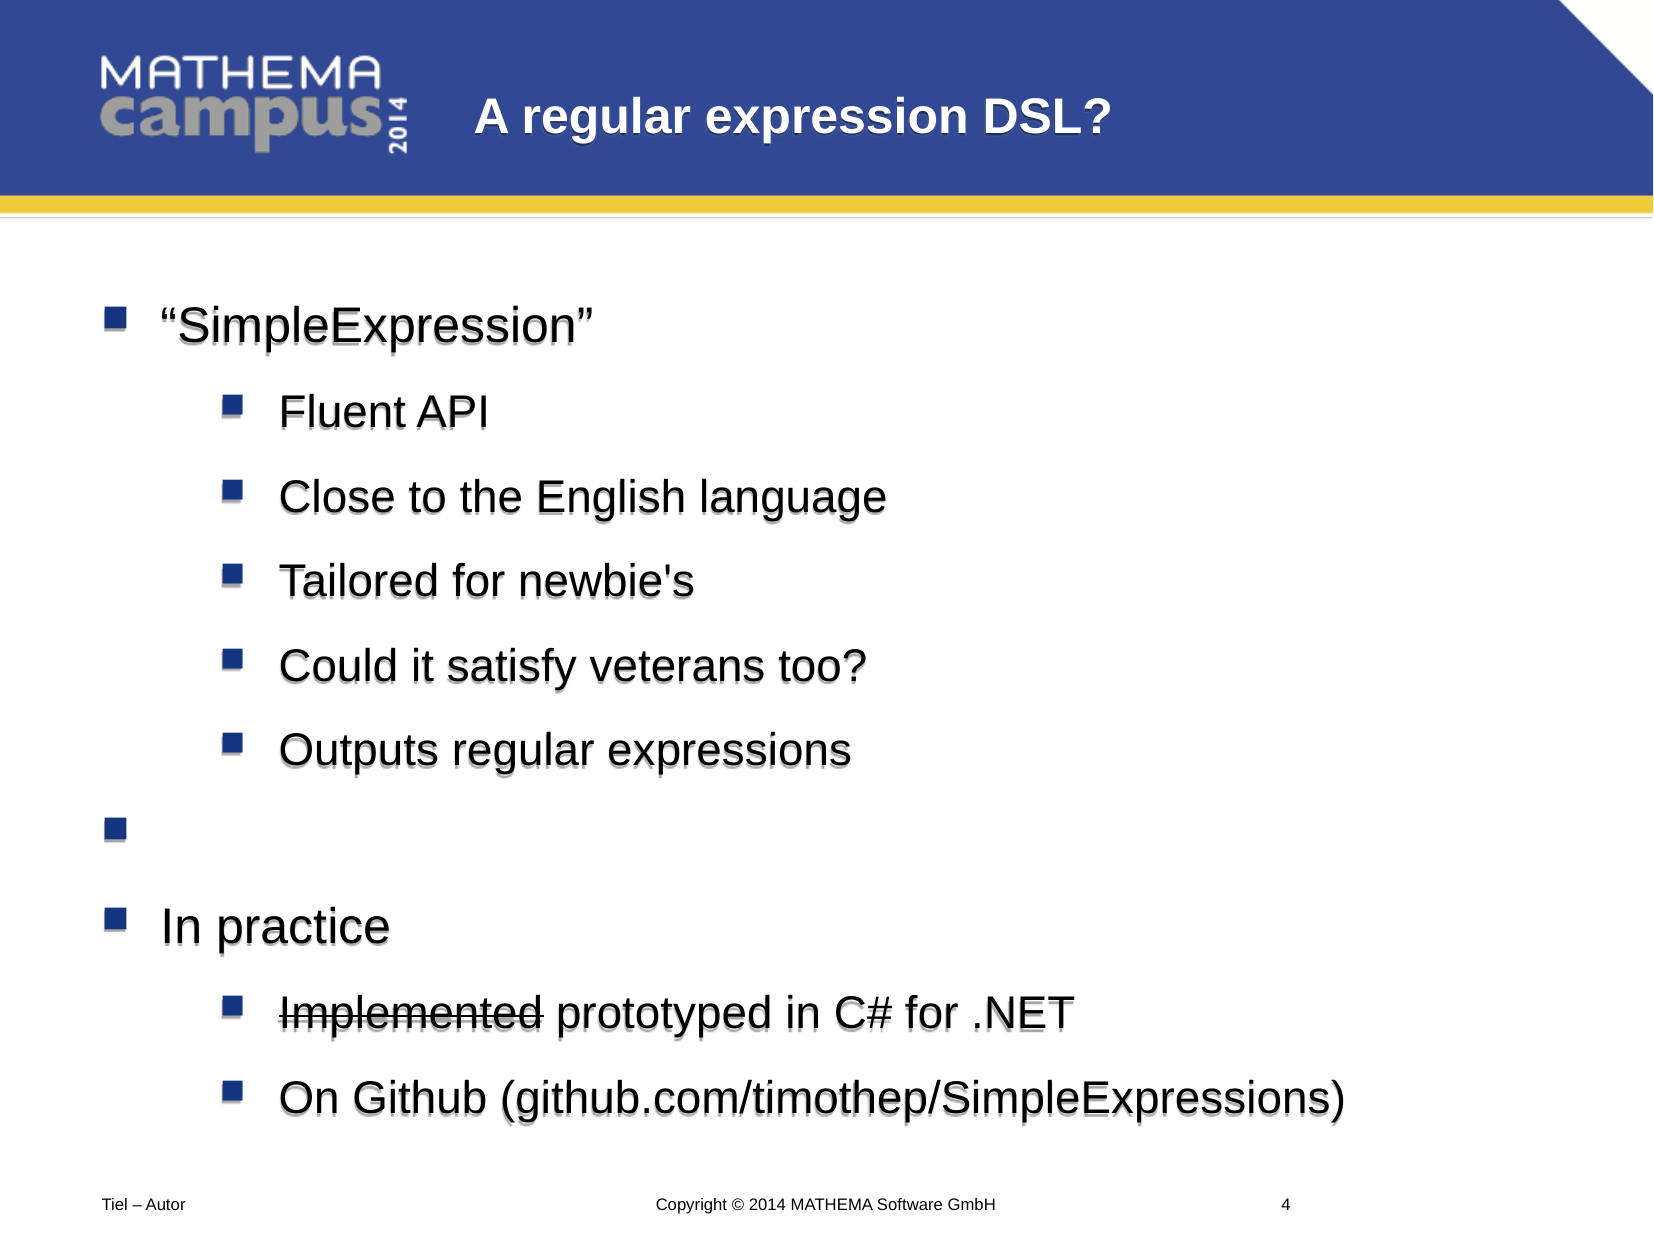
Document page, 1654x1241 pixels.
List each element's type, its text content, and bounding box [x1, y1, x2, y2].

title A regular expression DSL? [473, 70, 1547, 158]
list “SimpleExpression” Fluent API Close to the English language Tailored for newbie's Could it satisfy veterans too? Outputs regular expressions In practice Implemented prototyped in C# for .NET On Github (github.com/timothep/SimpleExpressions) [101, 292, 1547, 1140]
